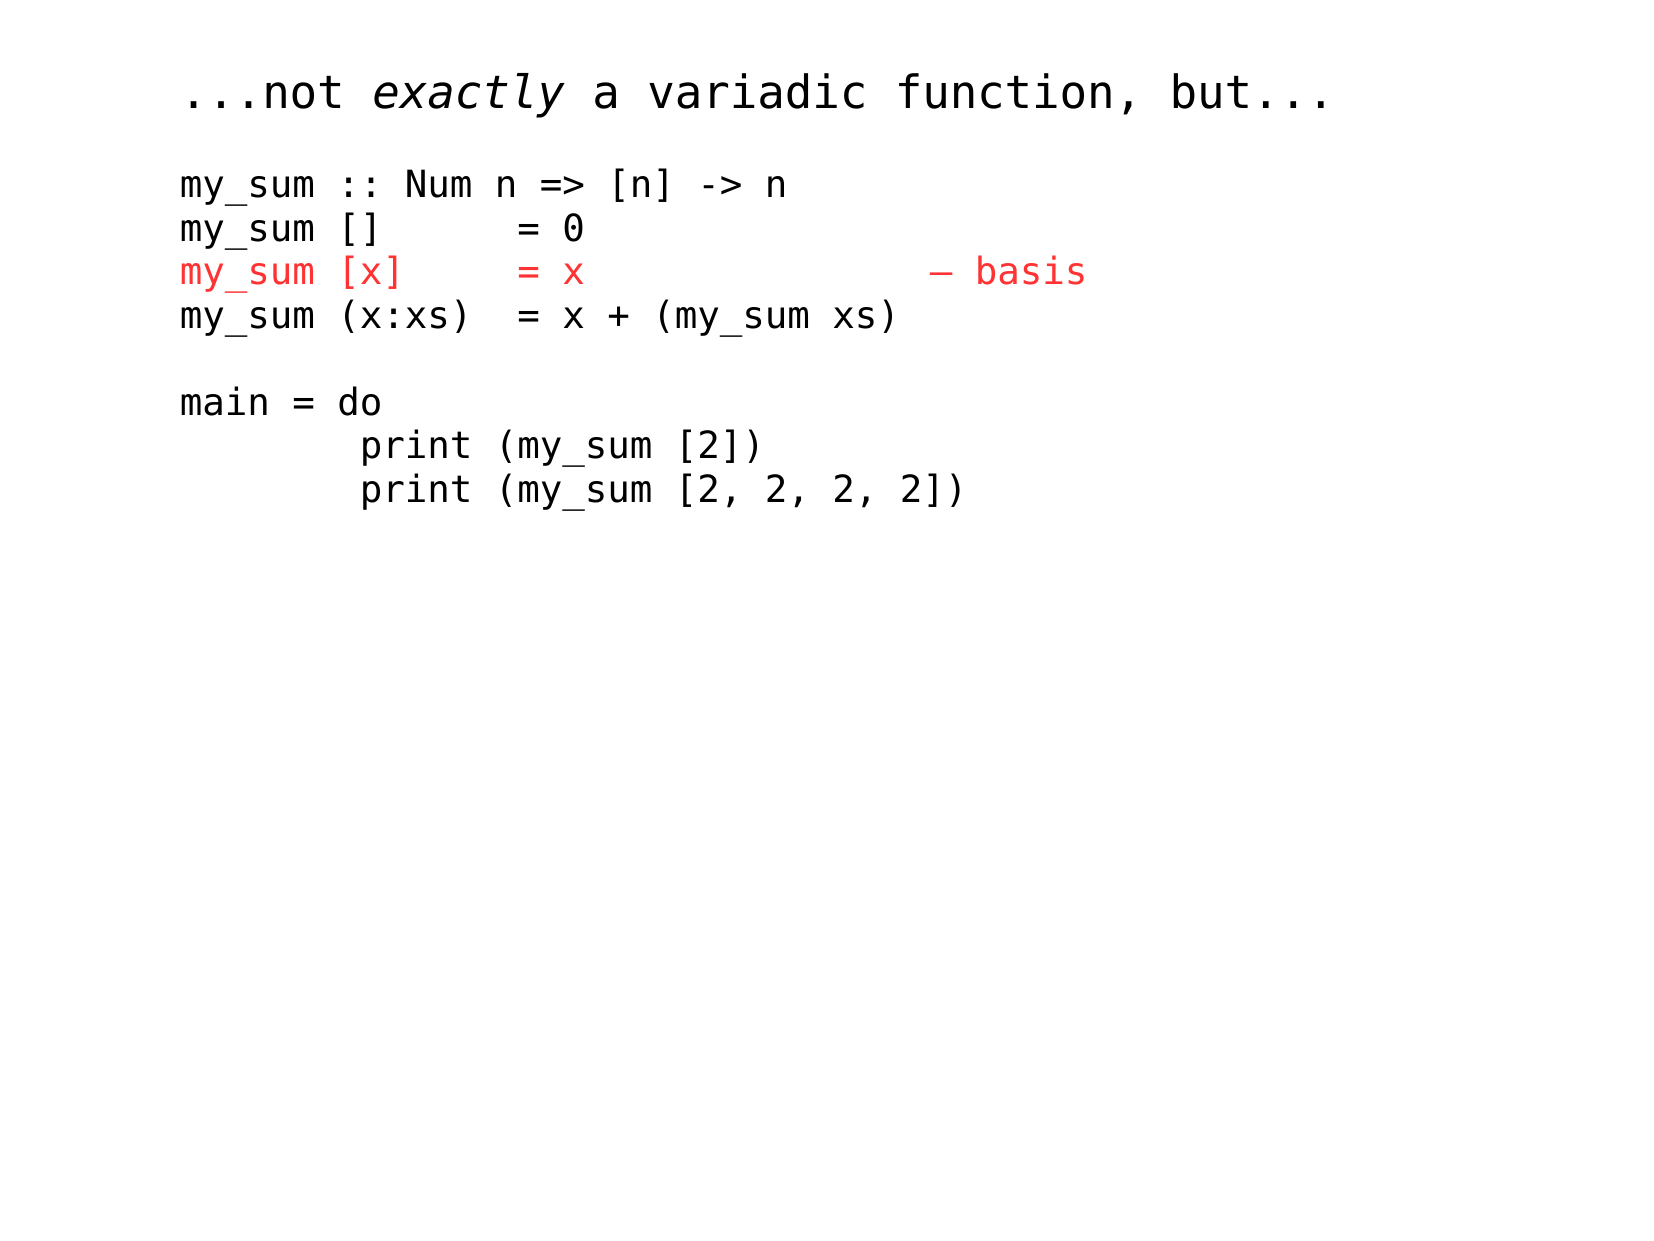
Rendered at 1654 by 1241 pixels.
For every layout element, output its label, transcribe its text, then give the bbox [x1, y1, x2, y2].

text_box ...not exactly a variadic function, but... my_sum :: Num n => [n] -> n my_sum [] = 0 my_sum [x] = x – basis my_sum (x:xs) = x + (my_sum xs) main = do print (my_sum [2]) print (my_sum [2, 2, 2, 2]) [165, 58, 1350, 590]
